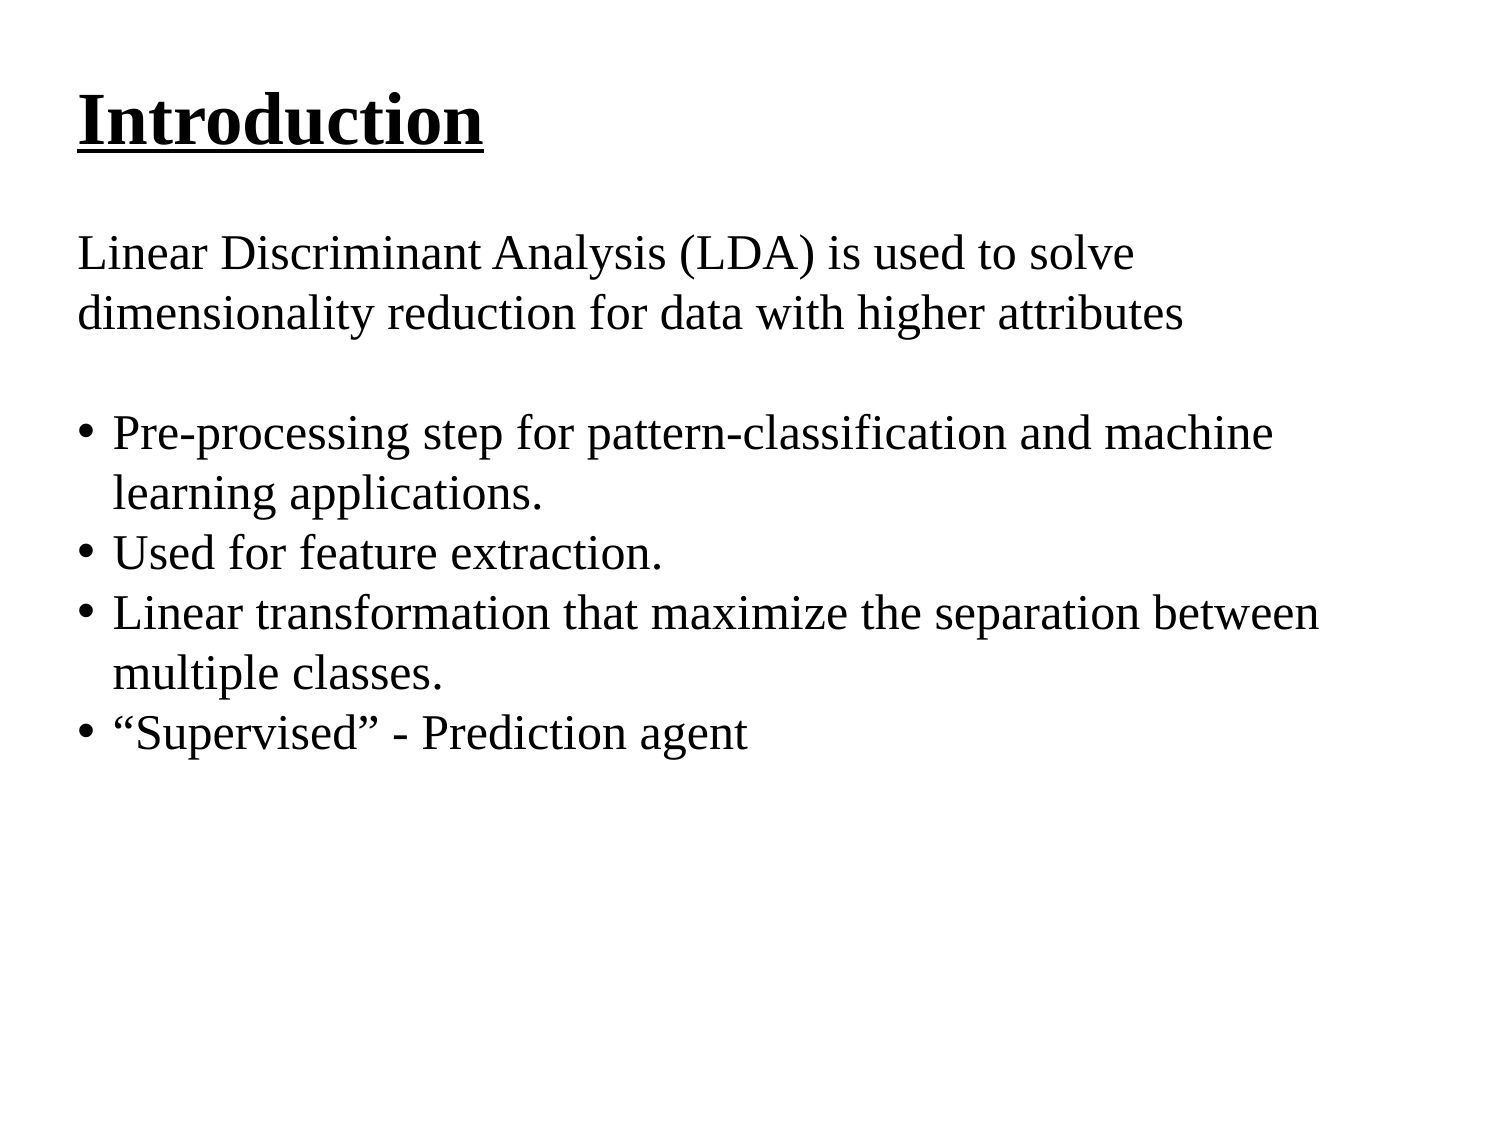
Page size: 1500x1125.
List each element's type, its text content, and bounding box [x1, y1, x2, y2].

text_box Introduction Linear Discriminant Analysis (LDA) is used to solve dimensionality reduction for data with higher attributes Pre-processing step for pattern-classification and machine learning applications. Used for feature extraction. Linear transformation that maximize the separation between multiple classes. “Supervised” - Prediction agent [62, 62, 1413, 1088]
